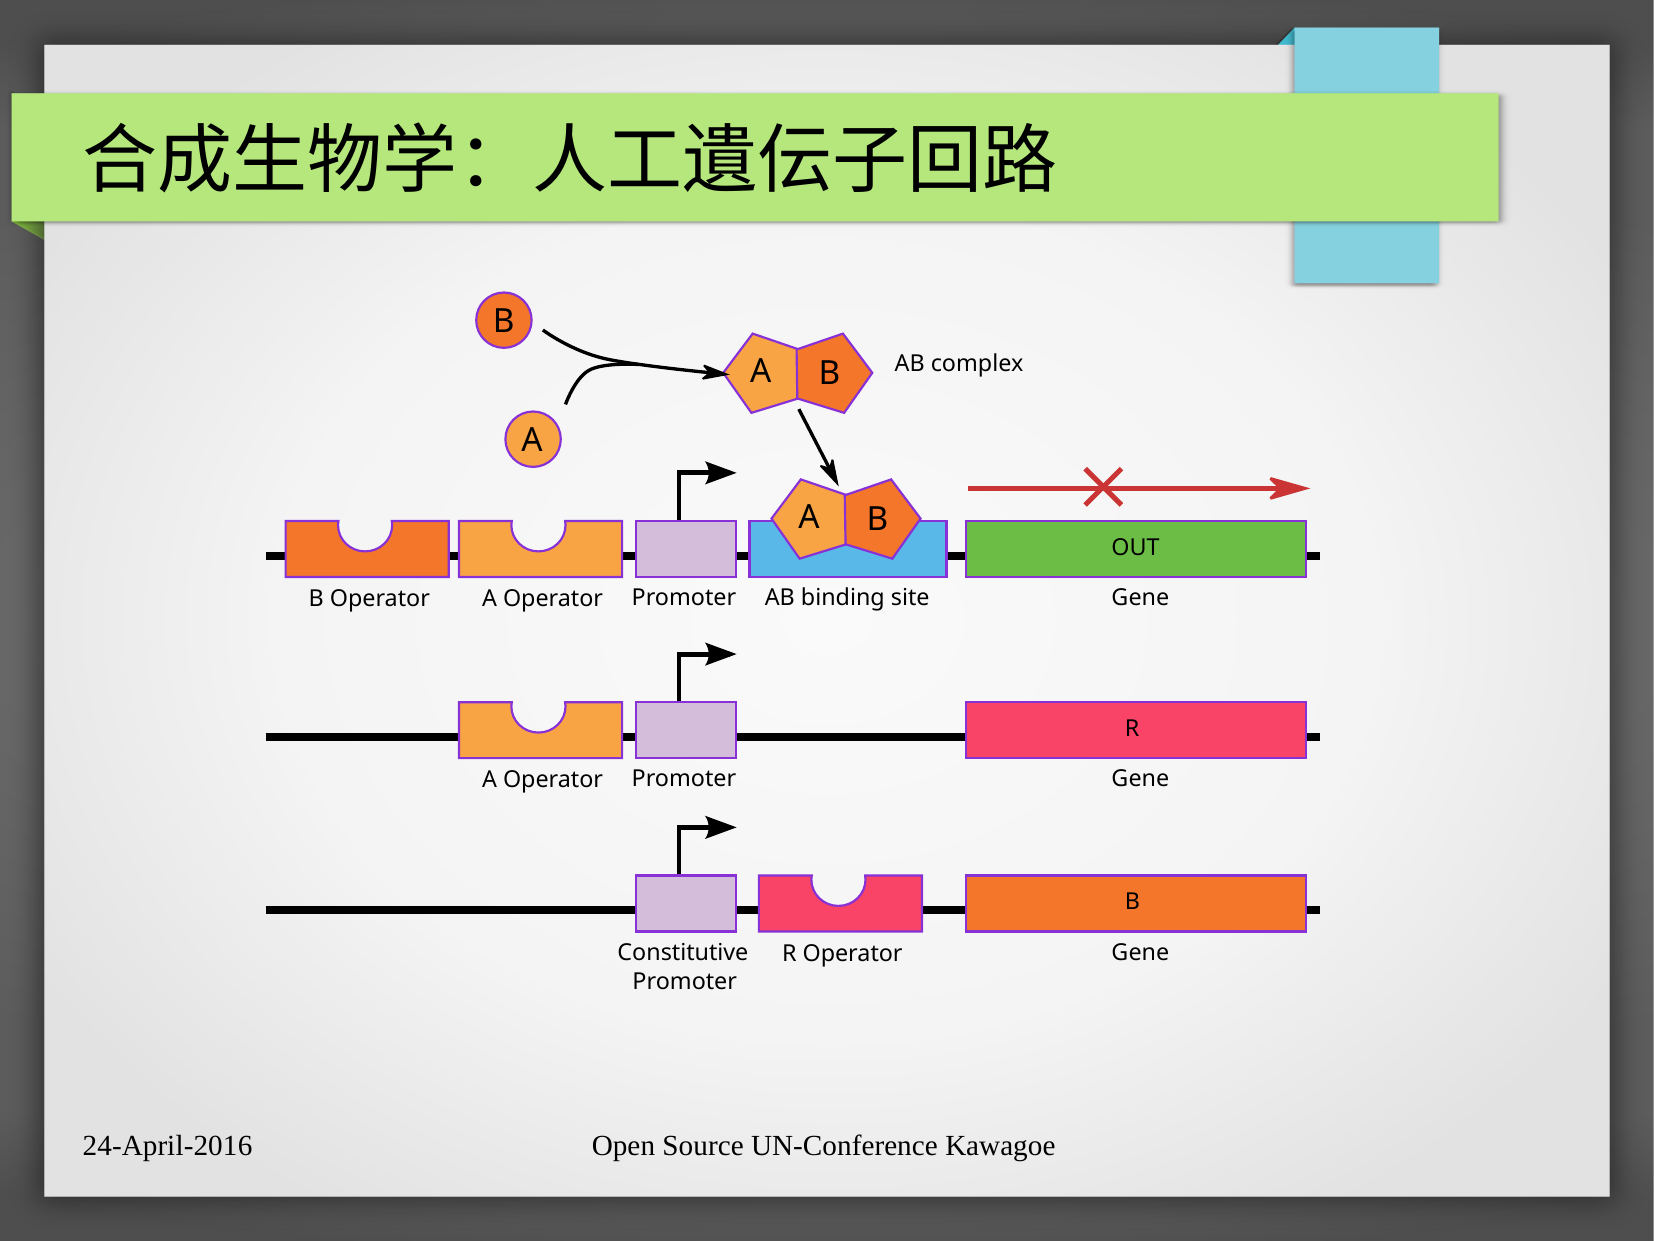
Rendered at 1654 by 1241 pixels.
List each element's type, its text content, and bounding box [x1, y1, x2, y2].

title 合成生物学：人工遺伝子回路 [82, 94, 1264, 213]
picture [0, 0, 1654, 1241]
